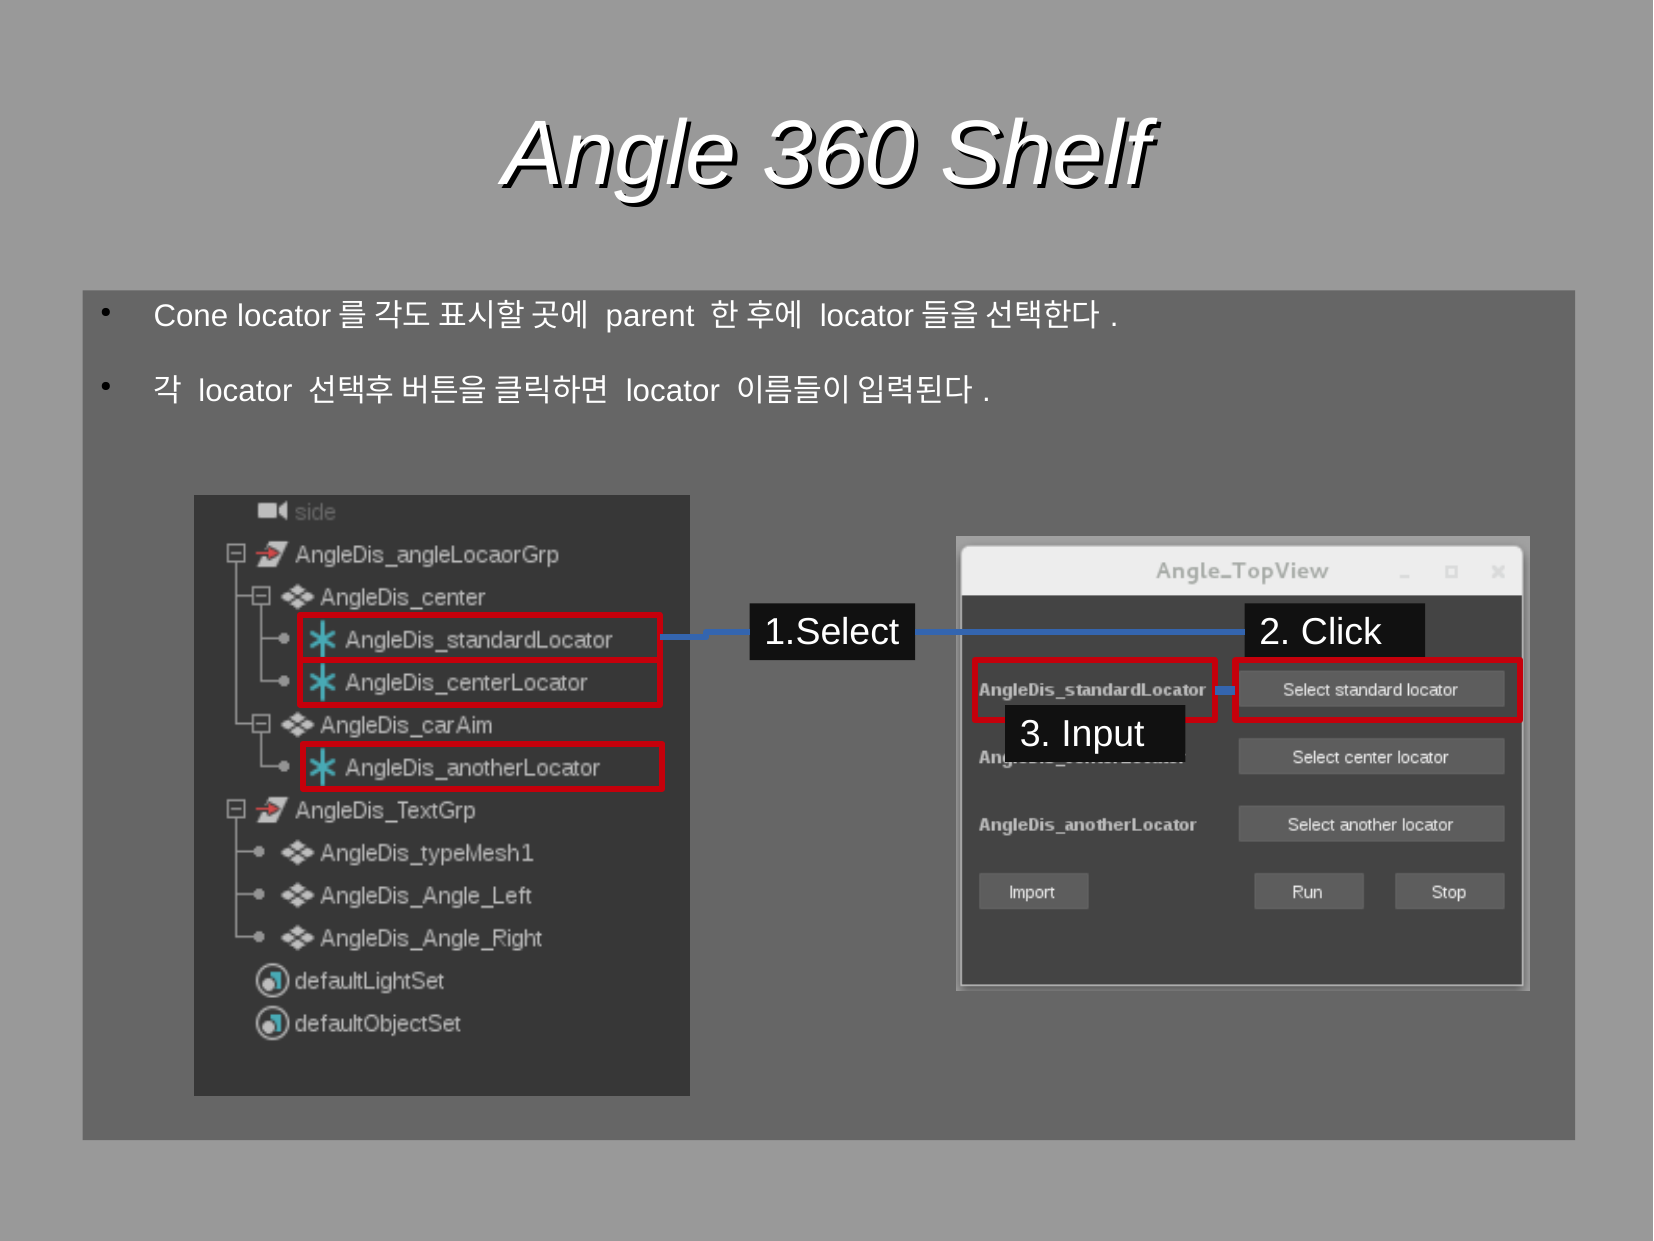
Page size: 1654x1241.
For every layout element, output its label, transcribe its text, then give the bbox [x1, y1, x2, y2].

picture [303, 663, 657, 702]
picture [956, 536, 1530, 991]
list Cone locator를 각도 표시할 곳에 parent 한 후에 locator들을 선택한다. 각 locator 선택후 버튼을 클릭하면 locator 이름들이 입력된다. [82, 290, 1576, 1141]
picture [303, 618, 657, 657]
title Angle 360 Shelf [82, 49, 1571, 257]
picture [194, 495, 690, 1096]
picture [978, 663, 1212, 717]
text_box 1.Select [749, 603, 916, 661]
picture [1239, 663, 1517, 717]
text_box 2. Click [1244, 603, 1426, 657]
text_box 3. Input [1005, 705, 1186, 762]
